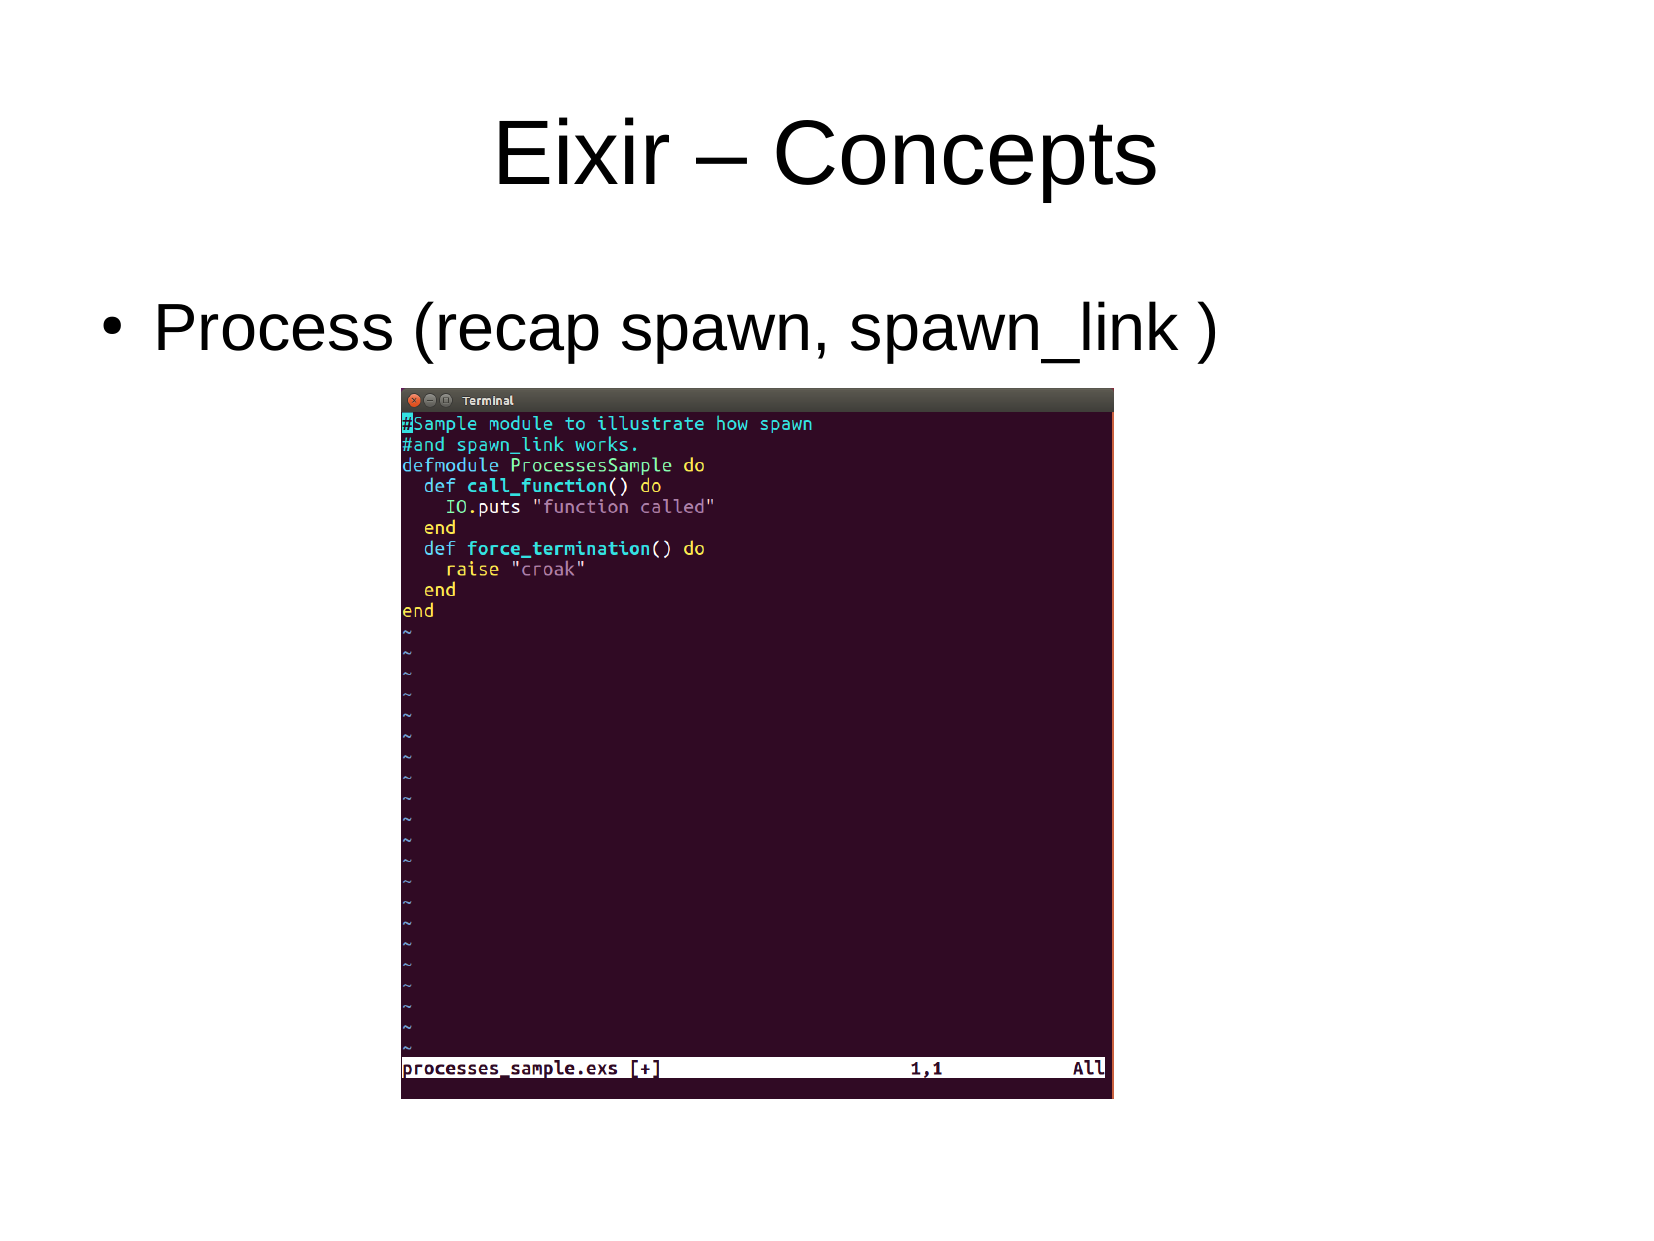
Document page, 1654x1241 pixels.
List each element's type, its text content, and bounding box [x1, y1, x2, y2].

list Process (recap spawn, spawn_link ) [82, 290, 1571, 1010]
picture [401, 388, 1114, 1099]
title Eixir – Concepts [82, 49, 1571, 257]
